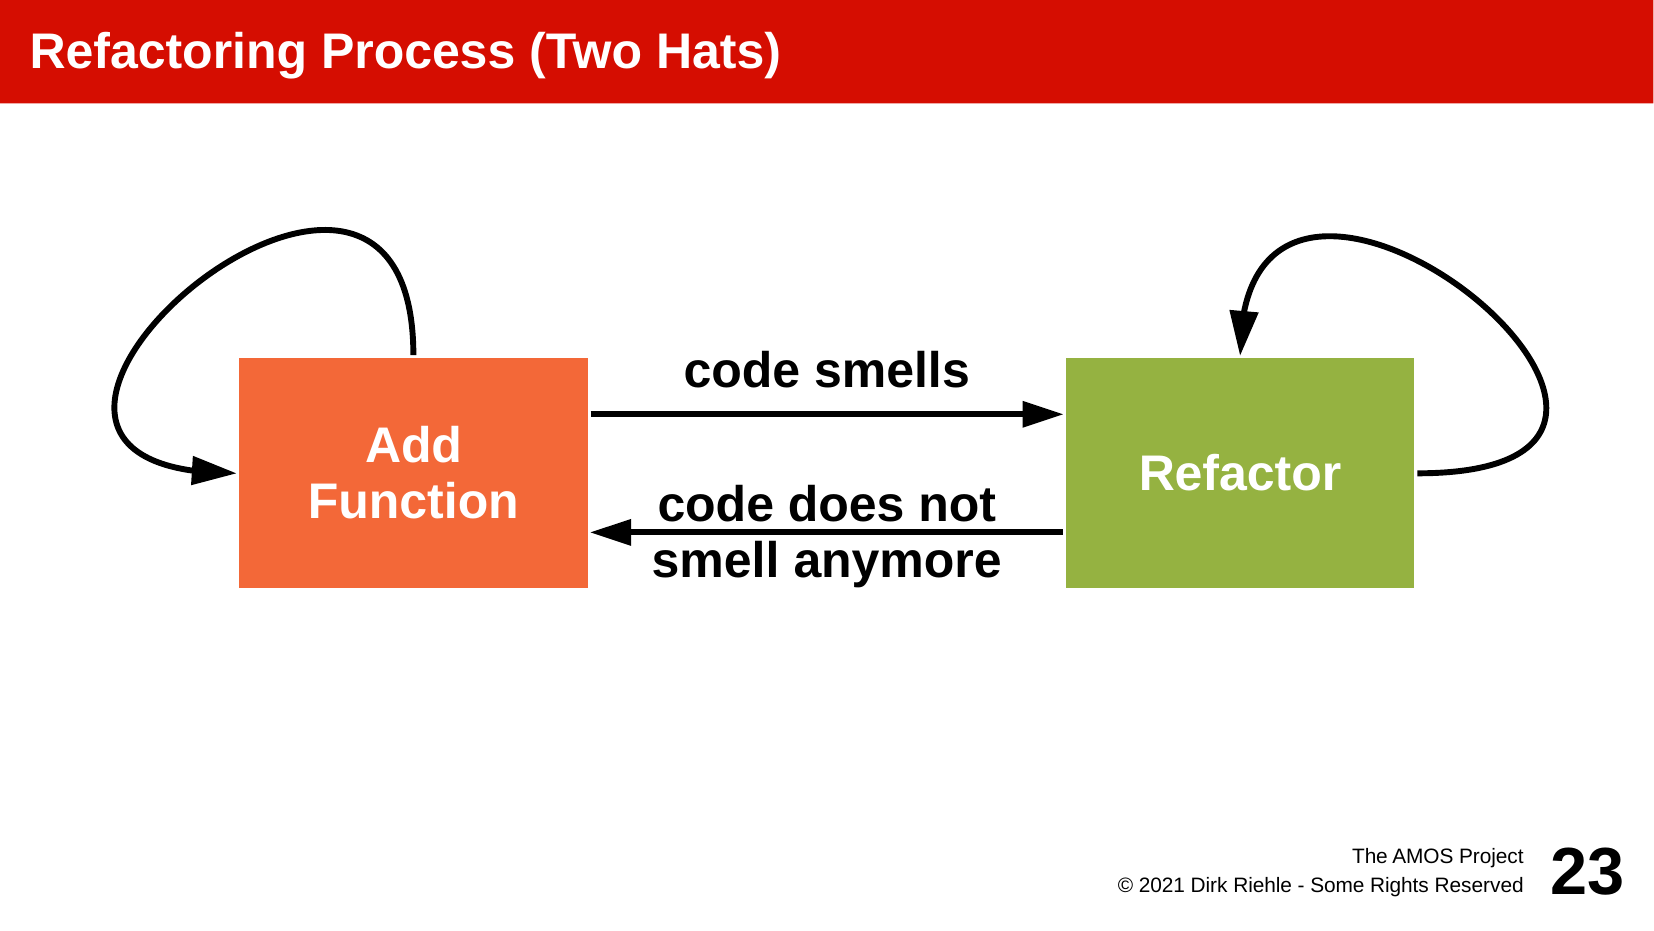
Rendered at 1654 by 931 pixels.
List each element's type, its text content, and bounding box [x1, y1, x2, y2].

text_box code does not smell anymore [590, 533, 1063, 621]
text_box code smells [590, 325, 1063, 413]
text_box Refactor [1062, 355, 1418, 592]
text_box Add Function [236, 355, 591, 592]
text_box code does not smell anymore [590, 443, 1063, 532]
title Refactoring Process (Two Hats) [0, 0, 1654, 104]
